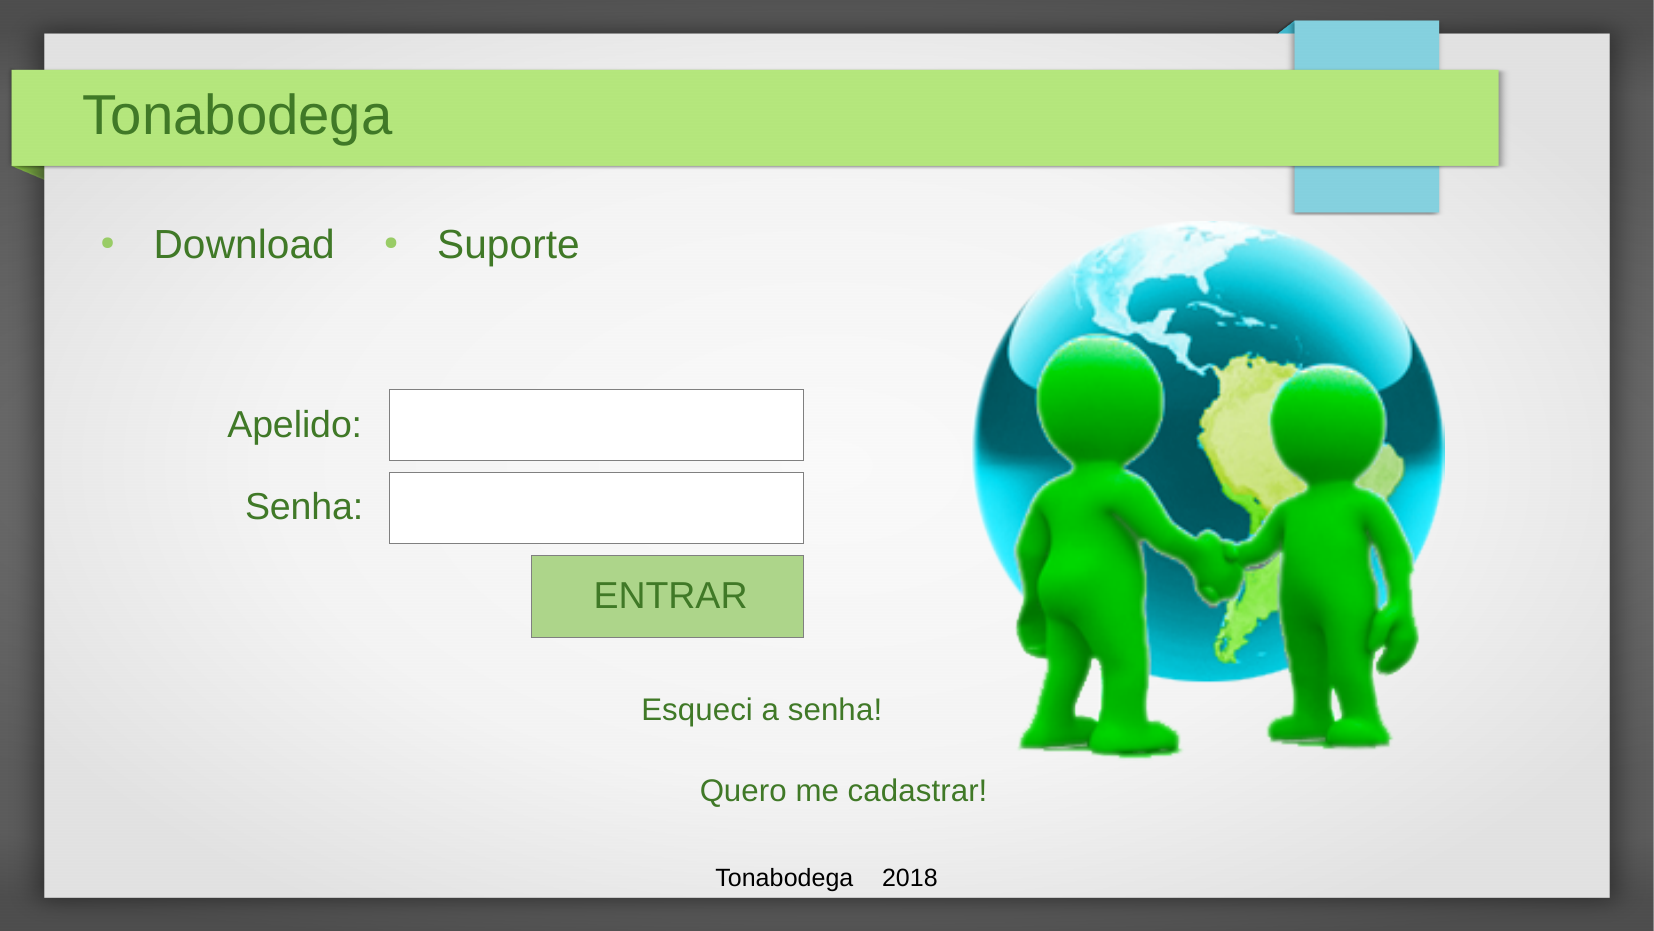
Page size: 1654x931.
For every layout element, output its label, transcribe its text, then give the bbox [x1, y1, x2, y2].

picture [0, 0, 1654, 931]
text_box [389, 472, 804, 544]
text_box Apelido: [212, 395, 378, 453]
text_box ® [838, 857, 869, 896]
list Download [82, 221, 355, 284]
text_box ENTRAR [578, 566, 763, 624]
text_box Tonabodega 2018 [47, 856, 1607, 900]
text_box [389, 389, 804, 461]
text_box [531, 555, 804, 638]
text_box Esqueci a senha! [626, 685, 898, 735]
list Suporte [366, 221, 638, 284]
text_box Senha: [230, 478, 379, 550]
text_box Quero me cadastrar! [685, 765, 1003, 815]
title Tonabodega [82, 70, 1264, 160]
